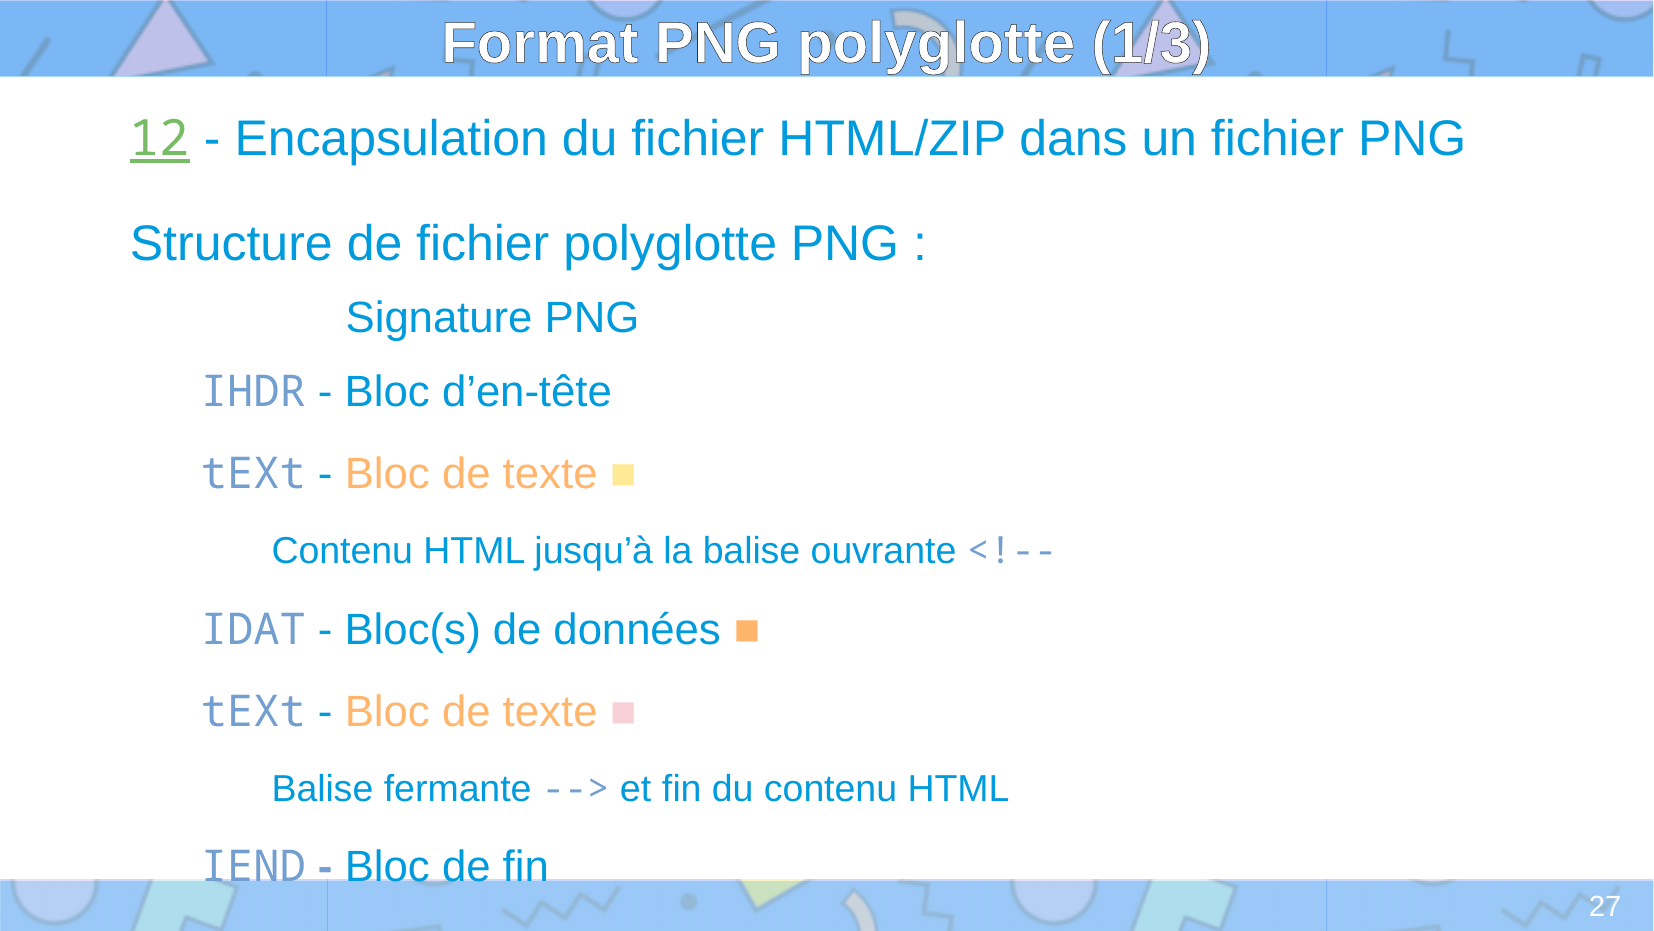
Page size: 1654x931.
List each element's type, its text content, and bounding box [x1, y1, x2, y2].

picture [0, 879, 1654, 931]
title Format PNG polyglotte (1/3) [59, 3, 1595, 82]
list 12 - Encapsulation du fichier HTML/ZIP dans un fichier PNG Structure de fichier polyglotte PNG : Signature PNG IHDR - Bloc d’en-tête tEXt - Bloc de texte ■ Contenu HTML jusqu’à la balise ouvrante <!-- IDAT - Bloc(s) de données ■ tEXt - Bloc de texte ■ Balise fermante --> et fin du contenu HTML IEND - Bloc de fin [59, 101, 1595, 863]
picture [0, 0, 1654, 76]
